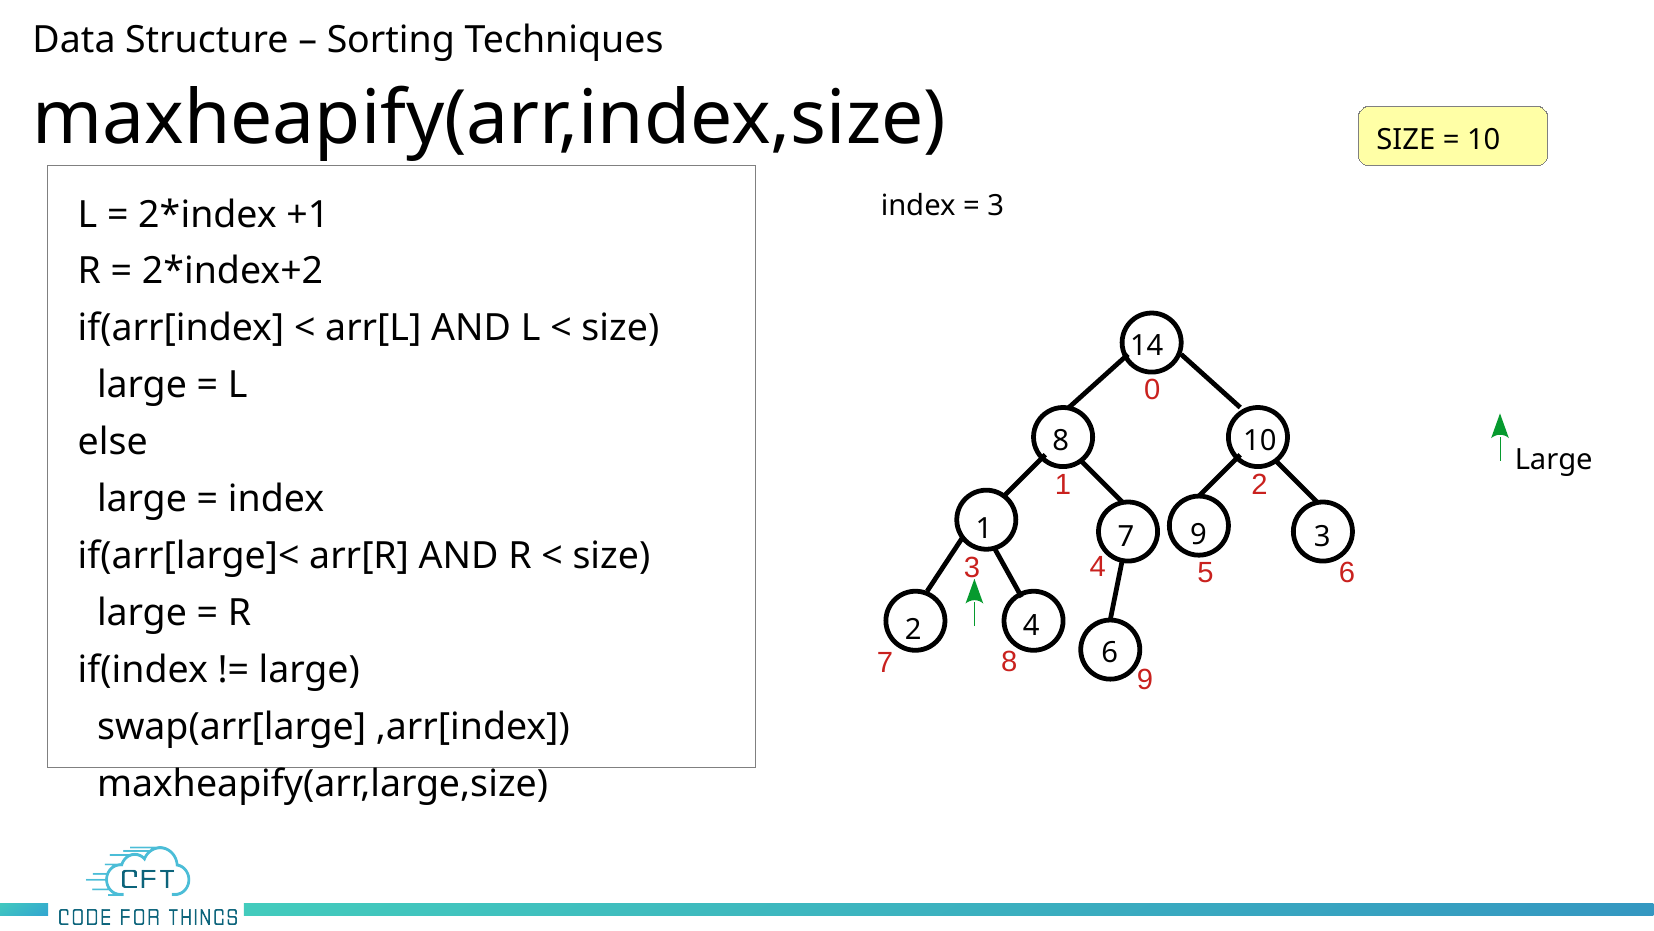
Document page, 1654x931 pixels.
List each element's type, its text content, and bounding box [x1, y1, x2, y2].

text_box [1169, 508, 1175, 543]
text_box [1224, 510, 1229, 542]
text_box [1293, 514, 1299, 549]
text_box [1151, 512, 1158, 551]
text_box 5 [1182, 548, 1229, 597]
text_box 9 [1122, 655, 1168, 704]
text_box [964, 490, 1009, 500]
text_box 2 [890, 601, 939, 651]
text_box 2 [1236, 460, 1283, 509]
text_box 4 [1008, 597, 1057, 647]
text_box 3 [949, 543, 996, 592]
title Data Structure – Sorting Techniques maxheapify(arr,index,size) [32, 12, 1184, 166]
text_box Large [1464, 431, 1622, 481]
text_box [1358, 106, 1548, 166]
text_box [47, 166, 756, 768]
text_box [1010, 502, 1016, 538]
text_box [1176, 496, 1221, 506]
text_box [1121, 557, 1144, 562]
text_box 7 [862, 638, 909, 686]
picture [59, 846, 237, 925]
text_box 4 [1074, 542, 1121, 591]
text_box [1080, 632, 1086, 667]
text_box 1 [1039, 460, 1086, 509]
text_box [1093, 674, 1127, 680]
text_box [172, 733, 182, 737]
text_box [1111, 501, 1145, 507]
text_box [1348, 515, 1353, 548]
text_box 1 [960, 500, 1010, 550]
text_box 3 [1299, 507, 1348, 557]
text_box [1306, 501, 1340, 507]
text_box 7 [1102, 507, 1151, 557]
text_box 10 [1228, 411, 1296, 461]
text_box [1003, 605, 1008, 636]
text_box [1098, 517, 1102, 542]
text_box [489, 733, 499, 737]
text_box 9 [1175, 506, 1224, 556]
text_box [956, 506, 960, 534]
text_box [315, 733, 325, 737]
text_box [1023, 591, 1052, 597]
text_box [1244, 407, 1272, 411]
text_box 3 [949, 543, 955, 552]
text_box [1057, 602, 1064, 639]
text_box 6 [1086, 624, 1135, 674]
text_box L = 2*index +1 R = 2*index+2 if(arr[index] < arr[L] AND L < size) large = L else large = index if(arr[large]< arr[R] AND R < size) large = R if(index != large) swap(arr[large] ,arr[index]) maxheapify(arr,large,size) [53, 179, 756, 733]
text_box index = 3 [830, 177, 1075, 227]
text_box [893, 591, 938, 601]
text_box [1049, 407, 1077, 411]
text_box [1307, 557, 1324, 562]
text_box 8 [1037, 411, 1105, 461]
text_box SIZE = 10 [1361, 110, 1542, 160]
text_box [1095, 620, 1126, 624]
text_box [1033, 647, 1048, 651]
text_box [939, 602, 946, 639]
text_box 8 [986, 638, 1033, 686]
text_box [1135, 633, 1140, 666]
text_box [885, 605, 890, 636]
text_box [1033, 423, 1037, 451]
text_box 14 [1107, 317, 1184, 367]
text_box 6 [1324, 548, 1371, 597]
text_box 0 [1129, 365, 1176, 414]
text_box [1136, 312, 1167, 317]
